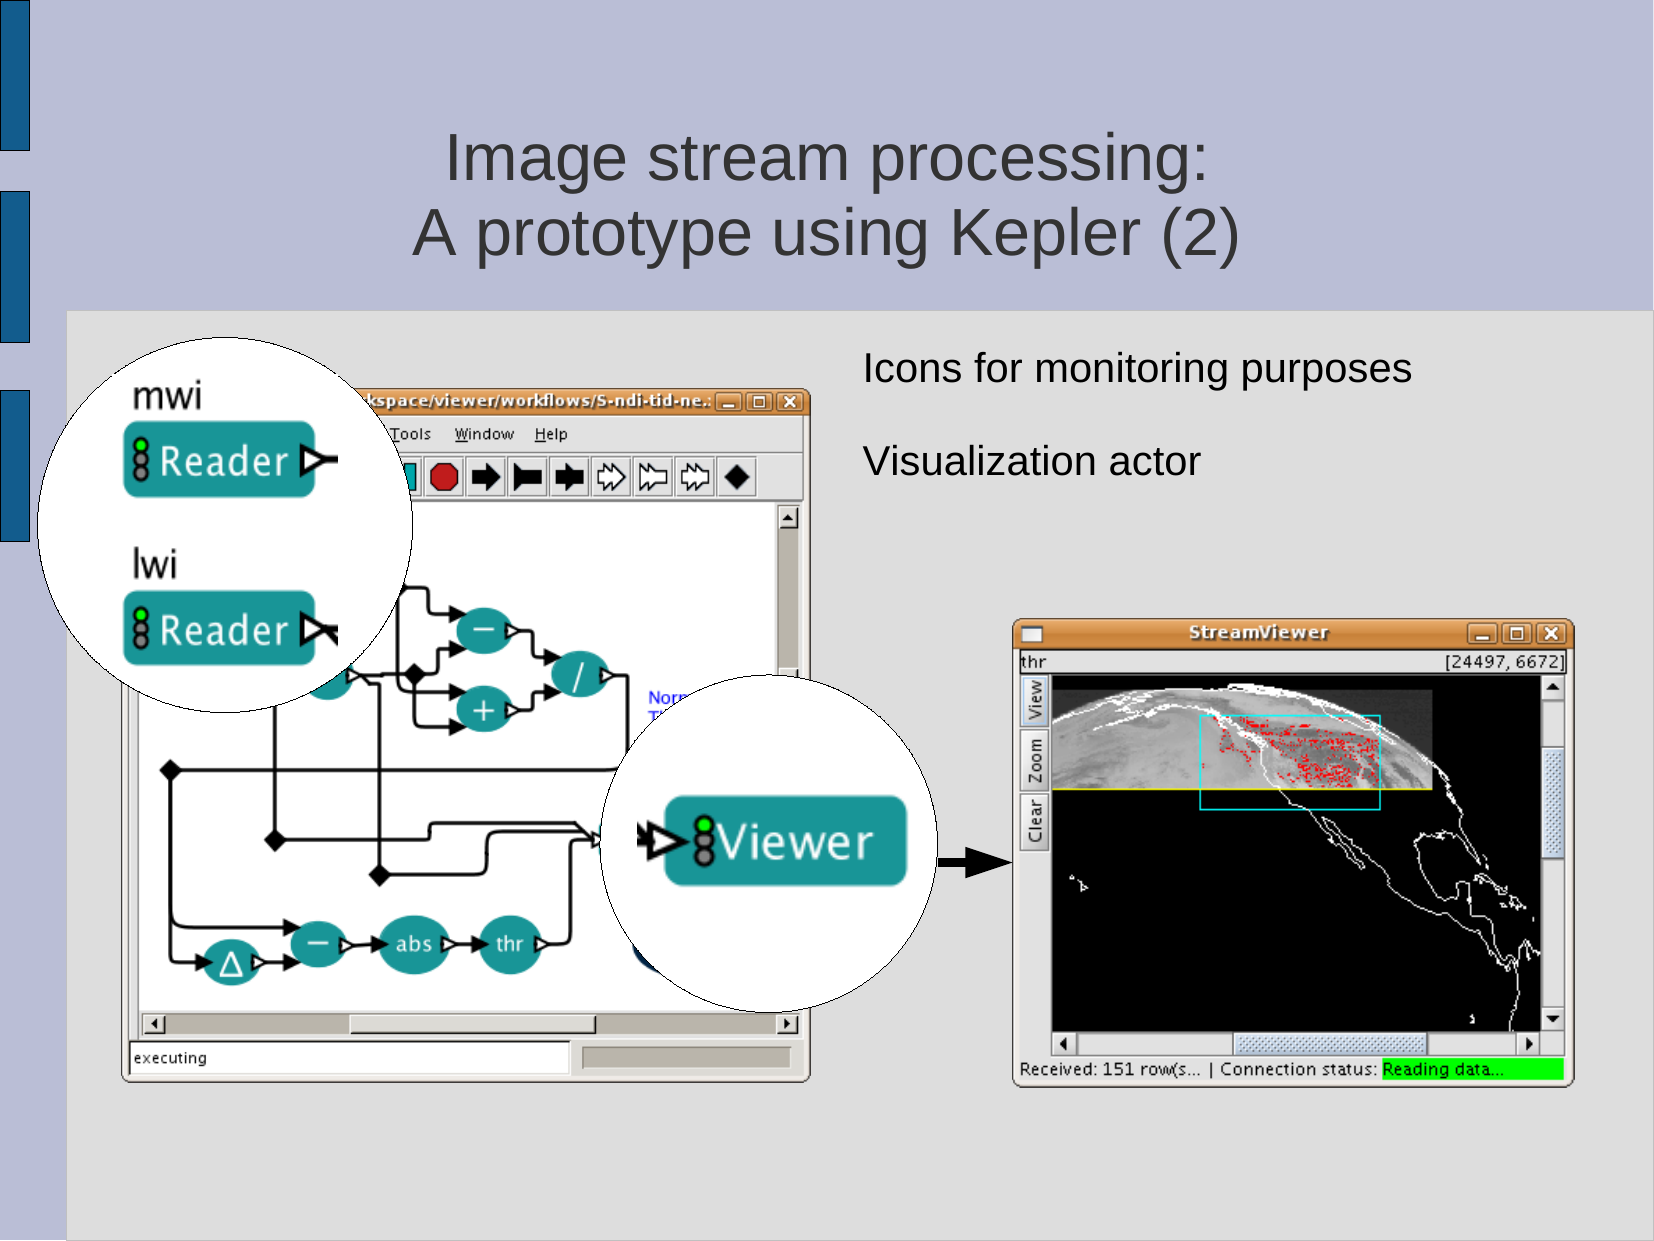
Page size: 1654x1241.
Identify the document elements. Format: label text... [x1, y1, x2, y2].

picture [1012, 618, 1575, 1088]
picture [637, 787, 923, 903]
text_box [113, 676, 337, 713]
list Icons for monitoring purposes Visualization actor [845, 344, 1654, 1127]
text_box [338, 375, 413, 675]
picture [112, 374, 811, 1083]
text_box [113, 337, 337, 374]
text_box [37, 375, 112, 675]
text_box [599, 674, 938, 1013]
title Image stream processing: A prototype using Kepler (2) [121, 91, 1534, 299]
